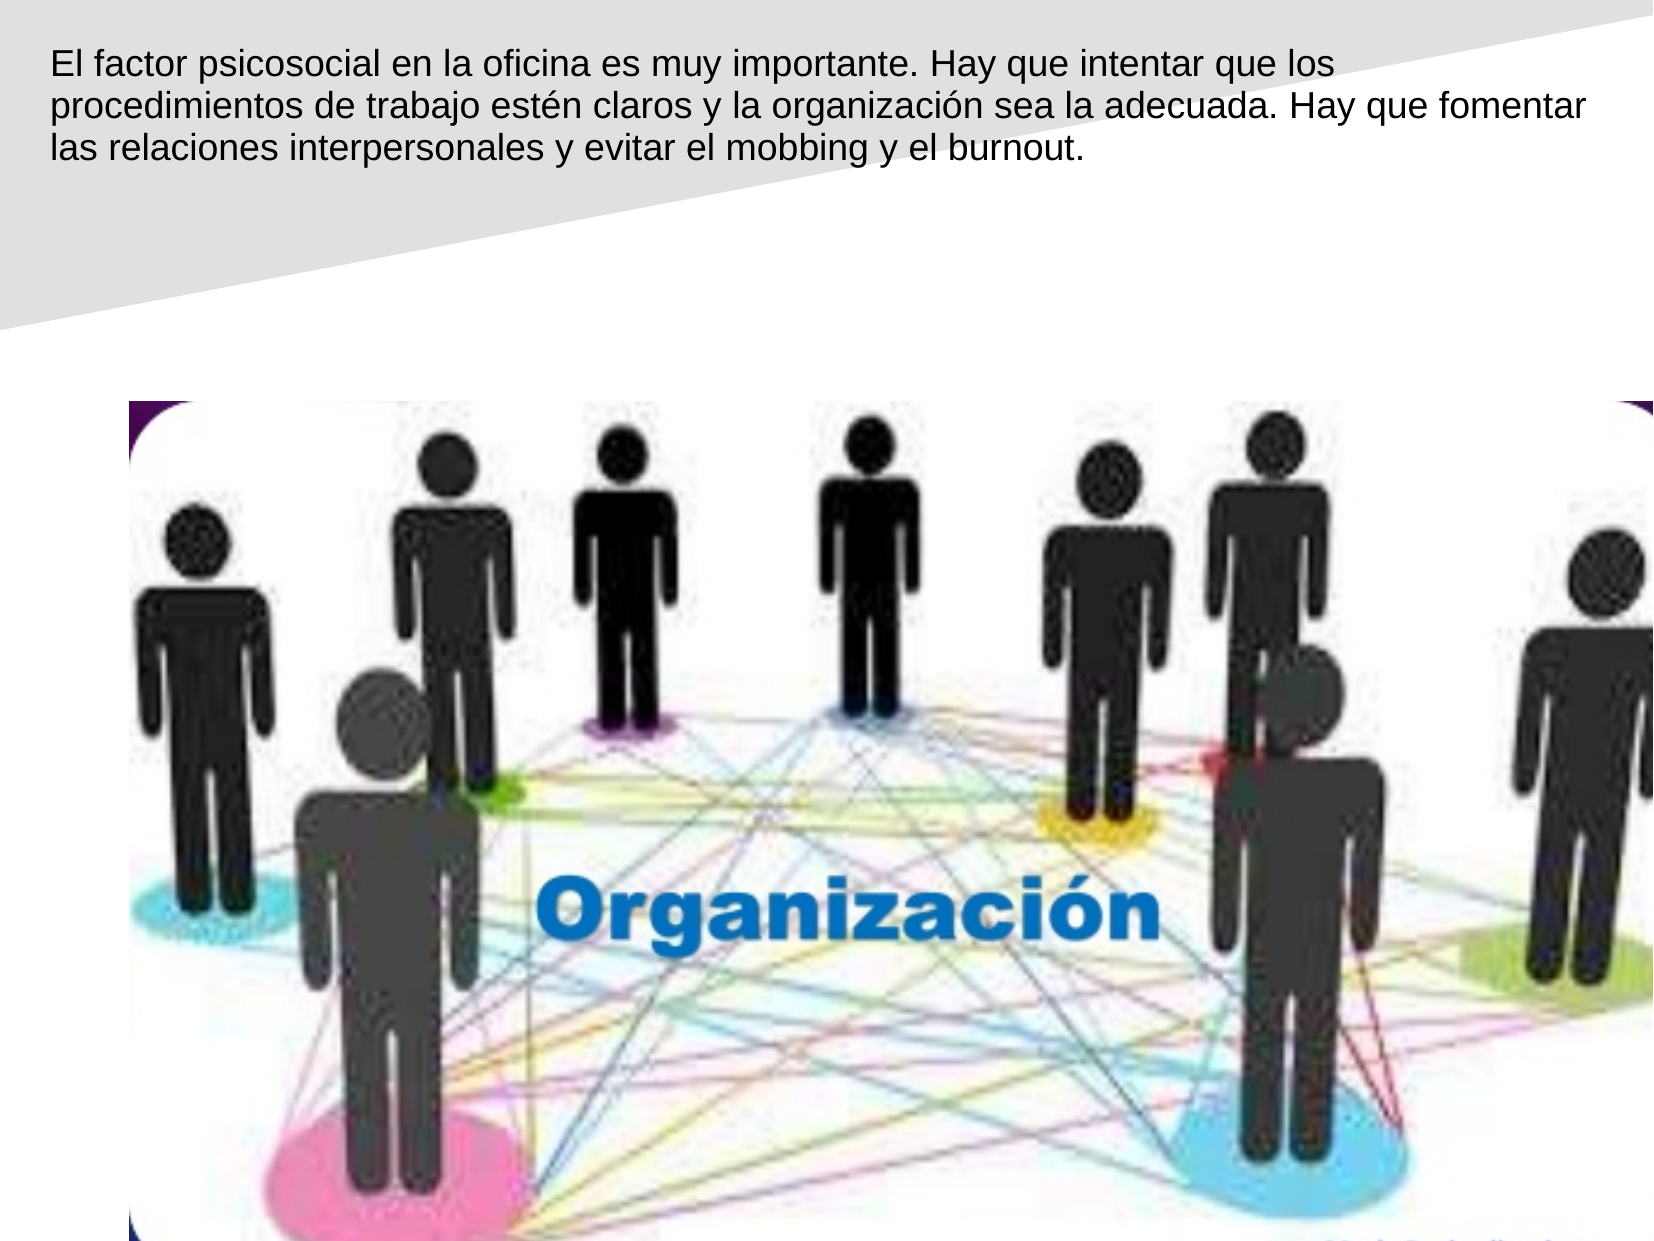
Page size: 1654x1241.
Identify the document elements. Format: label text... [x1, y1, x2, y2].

picture [129, 401, 1653, 1241]
text_box El factor psicosocial en la oficina es muy importante. Hay que intentar que los procedimientos de trabajo estén claros y la organización sea la adecuada. Hay que fomentar las relaciones interpersonales y evitar el mobbing y el burnout. [35, 35, 1607, 260]
